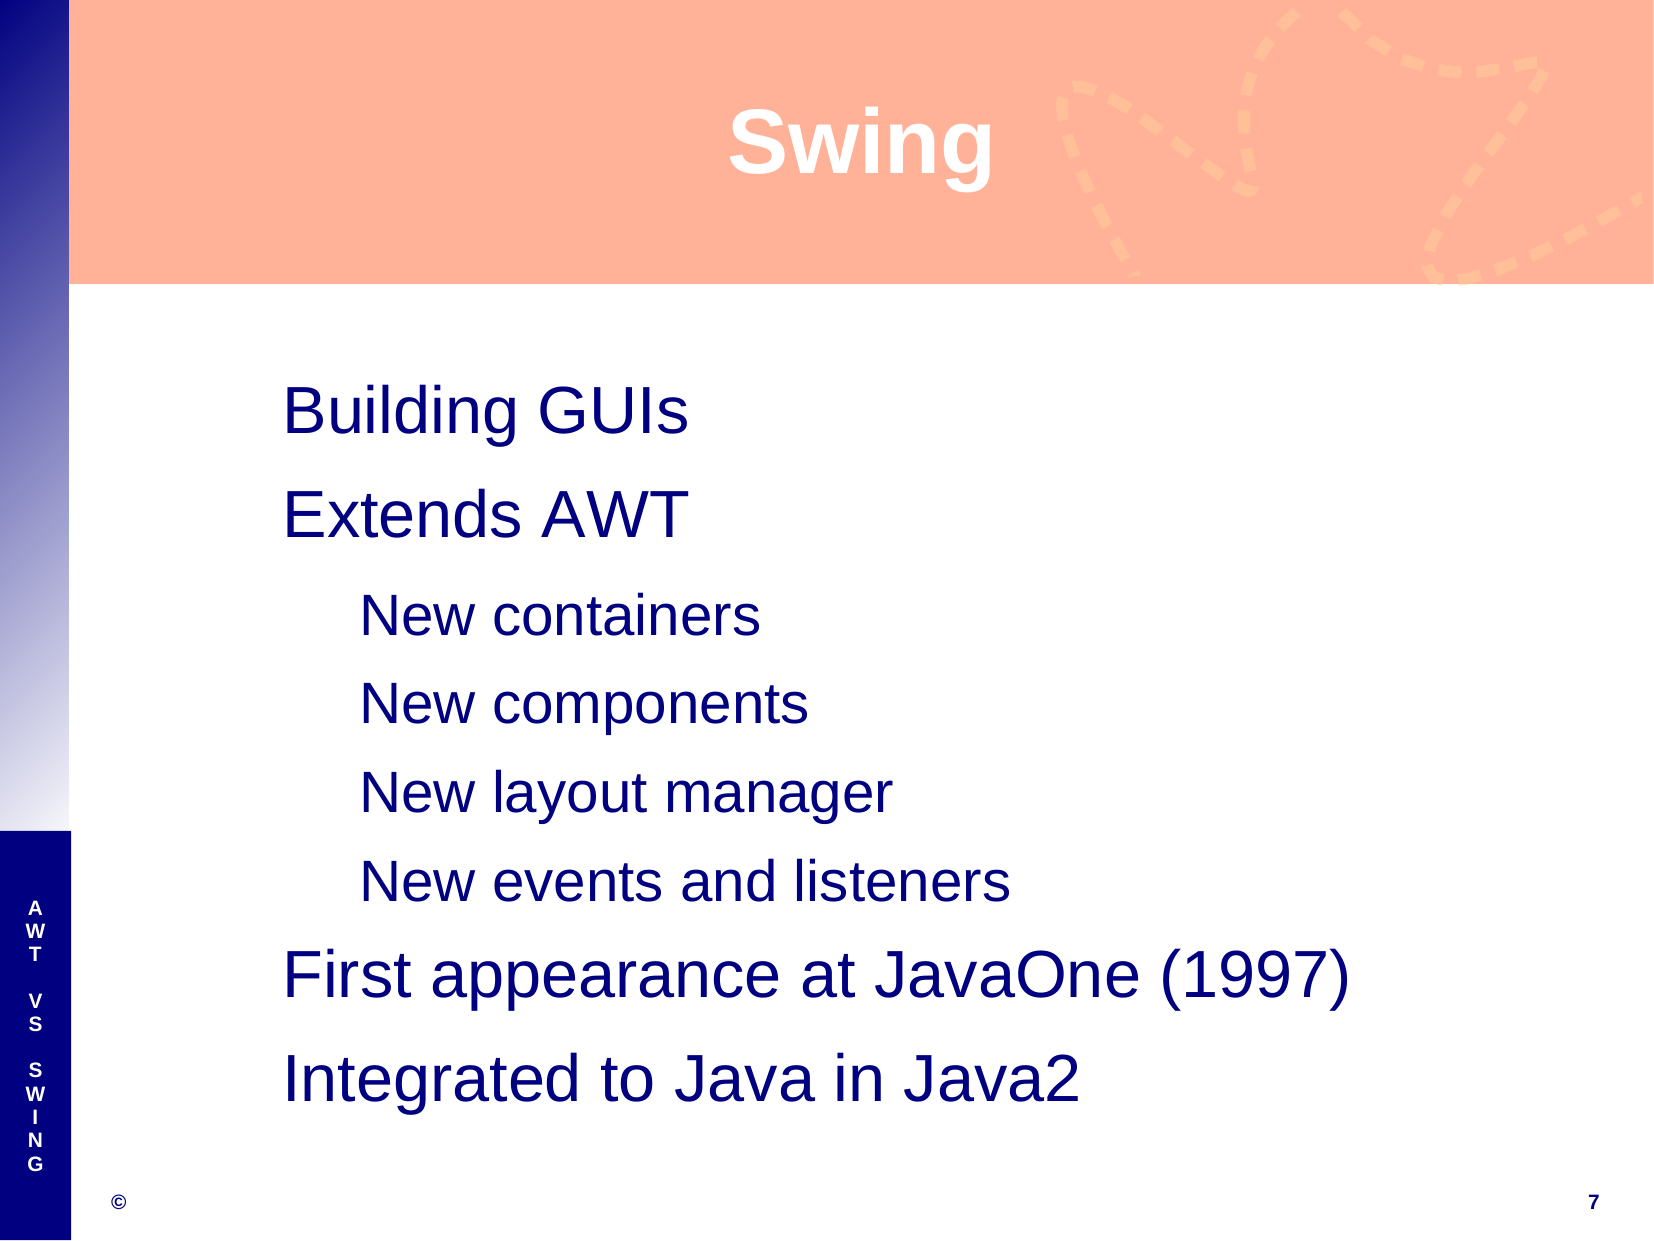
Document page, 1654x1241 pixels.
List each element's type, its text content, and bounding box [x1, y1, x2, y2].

title Swing [70, 37, 1654, 246]
list Building GUIs Extends AWT New containers New components New layout manager New events and listeners First appearance at JavaOne (1997) Integrated to Java in Java2 [289, 372, 1435, 1116]
text_box A W T V S S W I N G [0, 830, 71, 1241]
